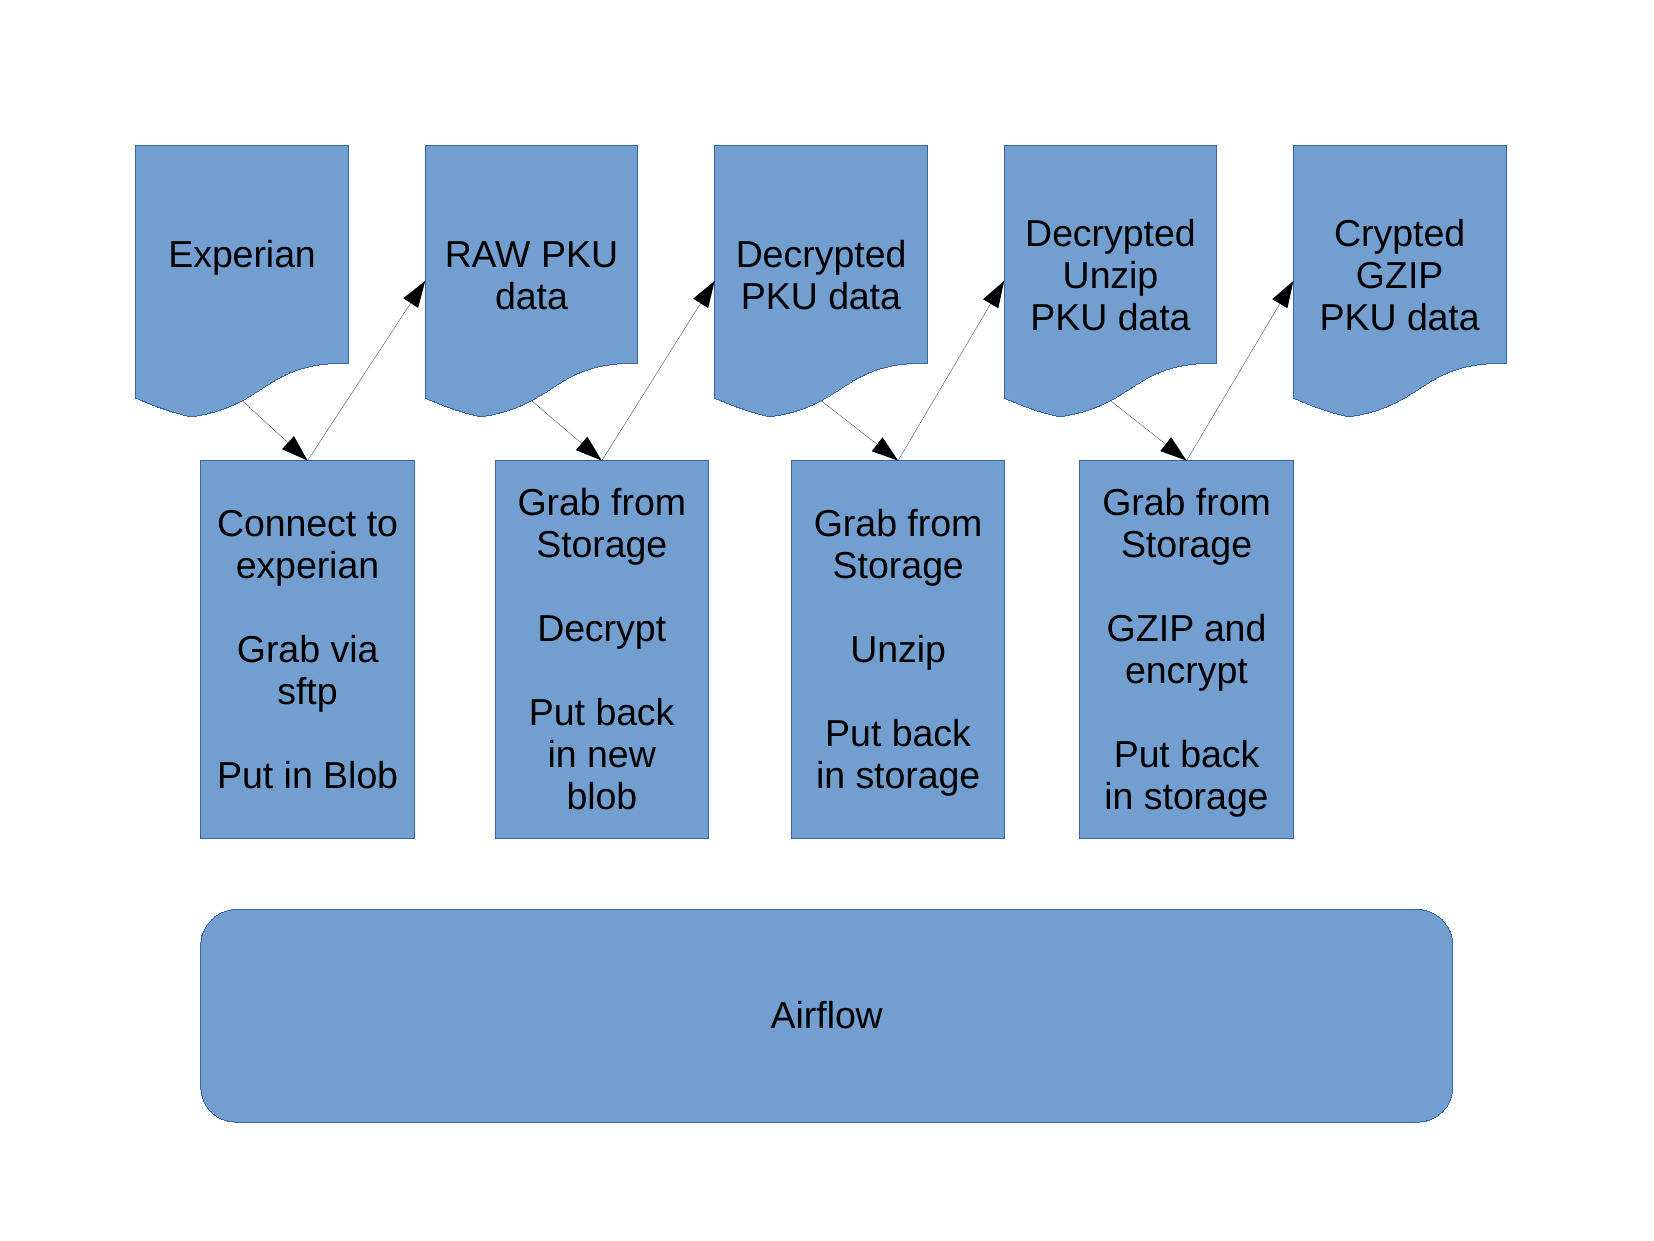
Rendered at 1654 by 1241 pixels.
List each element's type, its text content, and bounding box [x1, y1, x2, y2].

text_box Airflow [200, 909, 1453, 1123]
text_box RAW PKU data [425, 145, 638, 417]
text_box Crypted GZIP PKU data [1293, 145, 1507, 417]
text_box Connect to experian Grab via sftp Put in Blob [200, 460, 415, 839]
text_box Experian [135, 145, 349, 417]
text_box Decrypted PKU data [714, 145, 928, 417]
text_box Decrypted Unzip PKU data [1004, 145, 1217, 417]
text_box Grab from Storage Unzip Put back in storage [791, 460, 1005, 839]
text_box Grab from Storage Decrypt Put back in new blob [495, 460, 709, 839]
text_box Grab from Storage GZIP and encrypt Put back in storage [1079, 460, 1294, 839]
